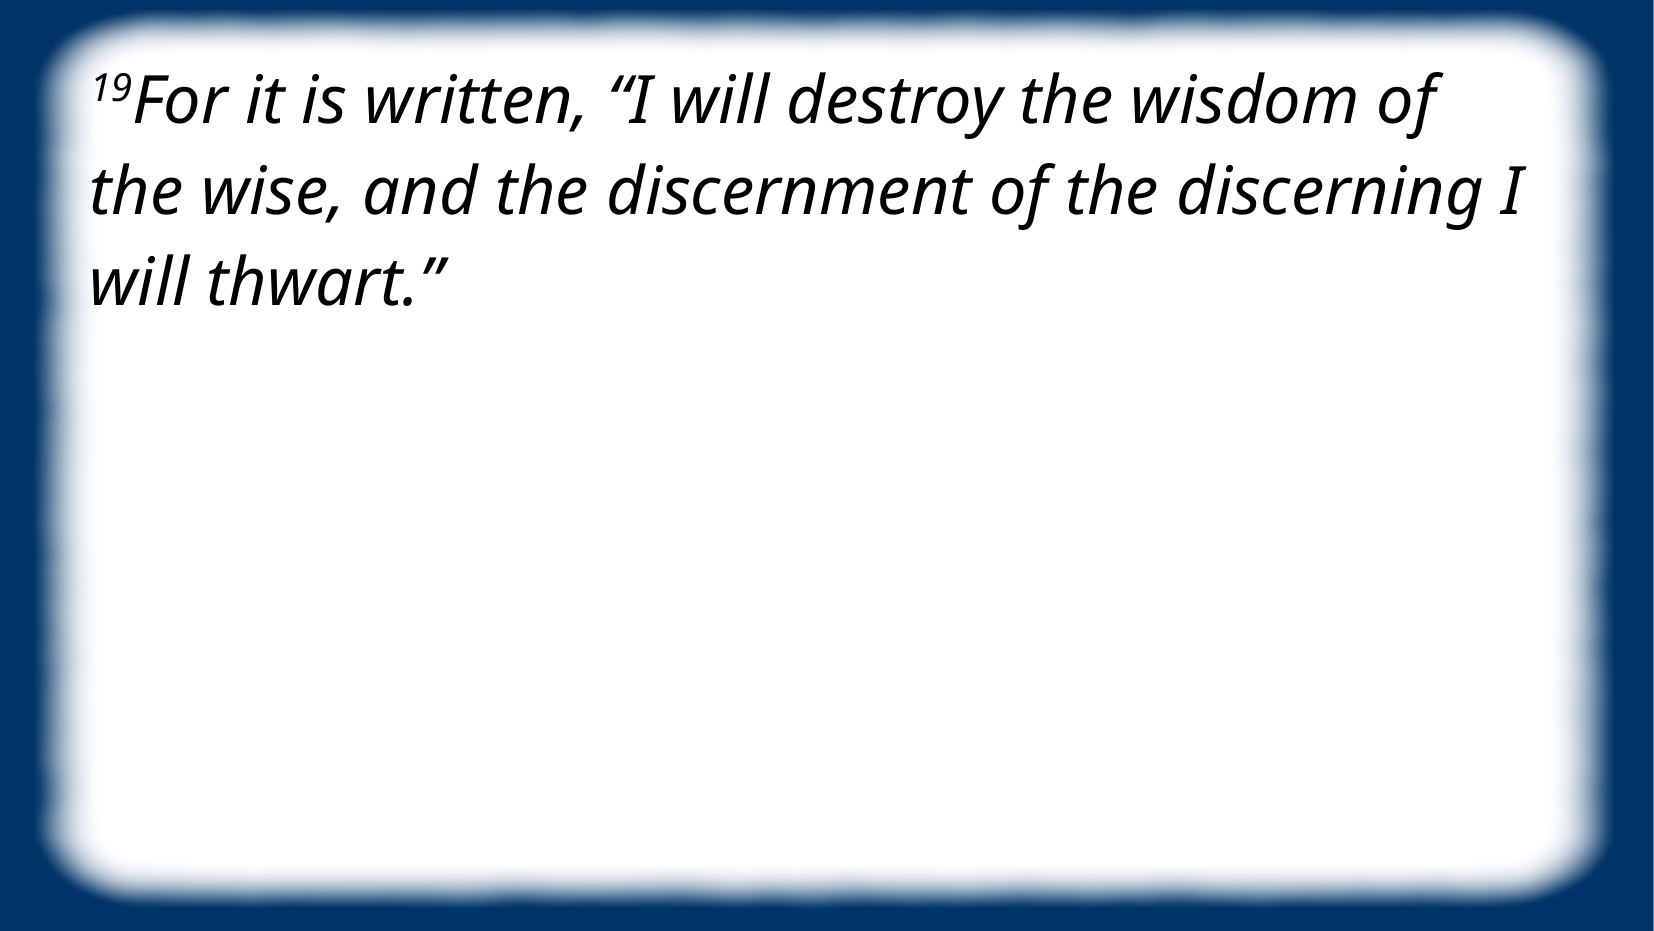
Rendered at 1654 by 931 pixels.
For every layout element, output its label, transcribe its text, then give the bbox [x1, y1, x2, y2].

picture [0, 0, 1654, 931]
text_box 19For it is written, “I will destroy the wisdom of the wise, and the discernment of the discerning I will thwart.” [75, 45, 1561, 377]
